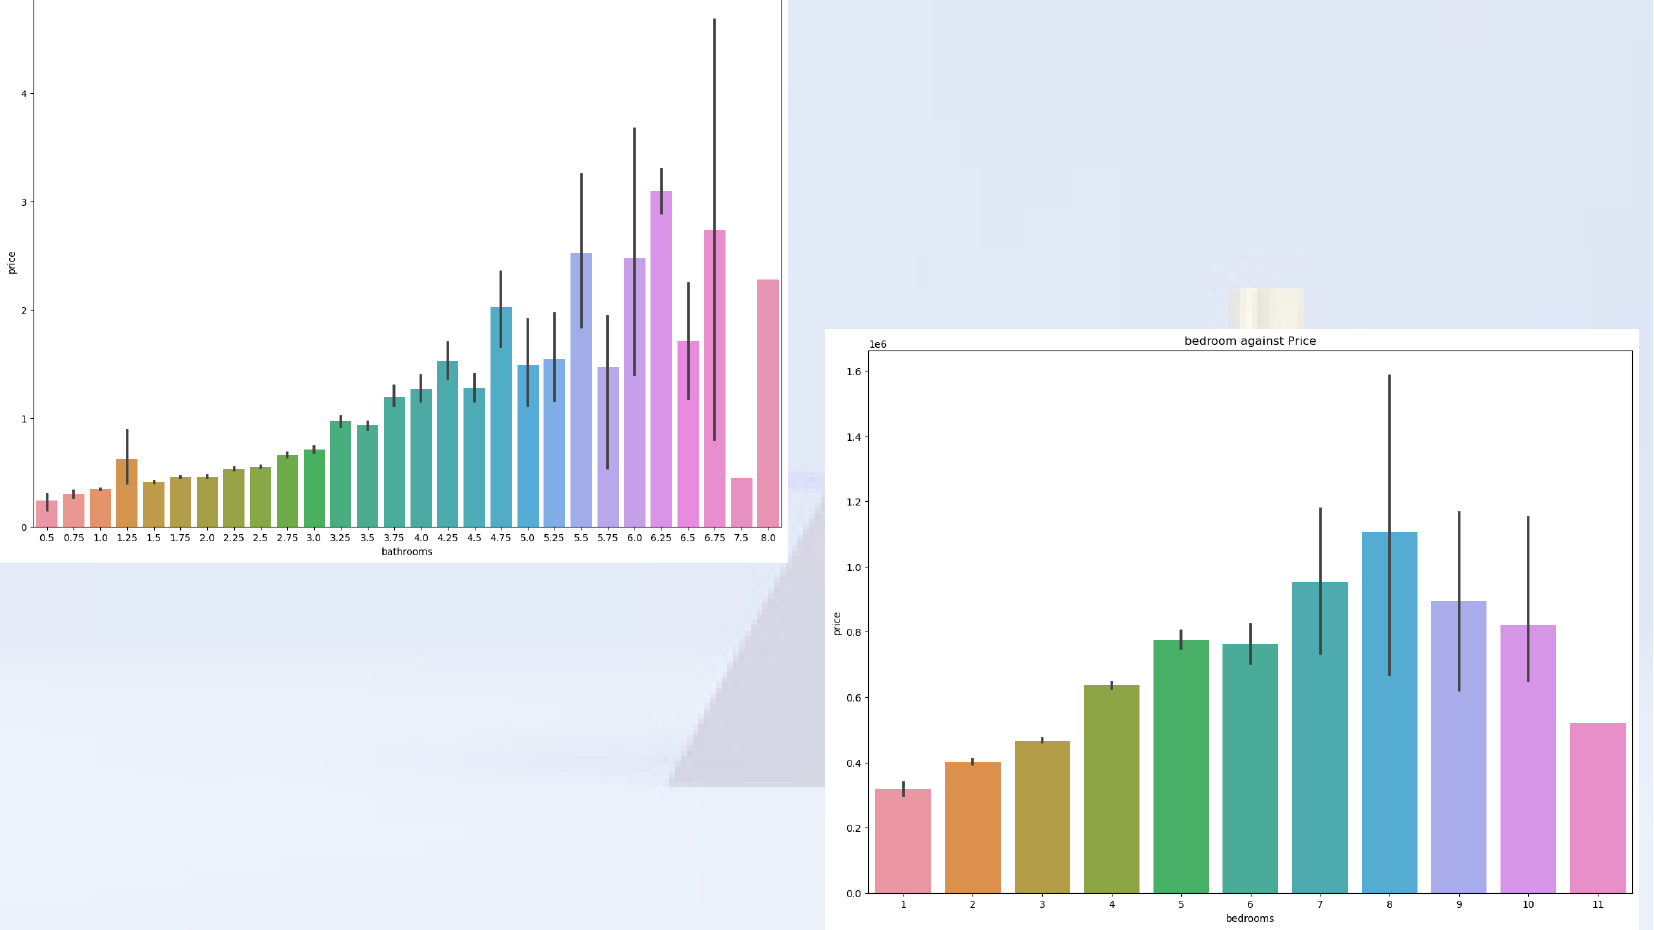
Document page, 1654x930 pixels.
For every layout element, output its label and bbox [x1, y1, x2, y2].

picture [0, 0, 788, 563]
picture [825, 329, 1639, 930]
